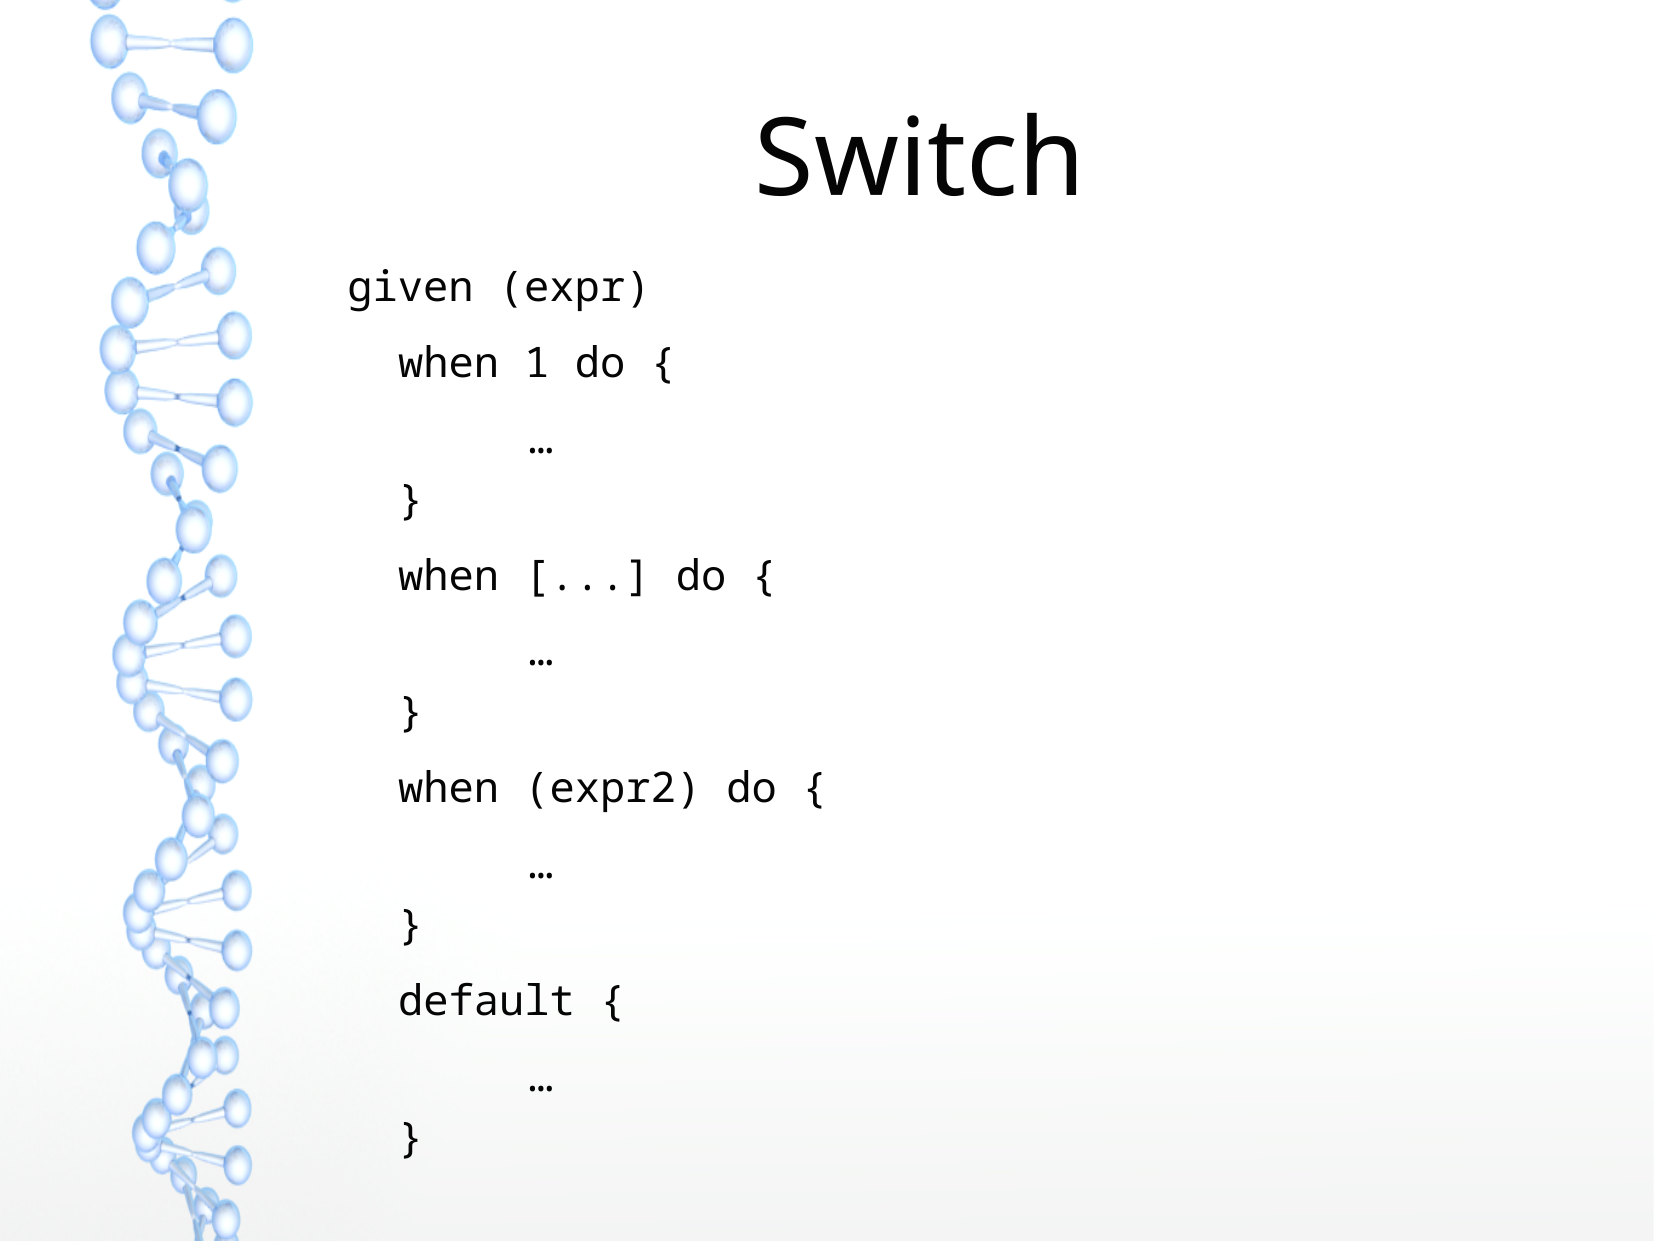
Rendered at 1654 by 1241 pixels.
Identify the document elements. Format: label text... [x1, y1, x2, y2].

title Switch [269, 49, 1571, 257]
list given (expr) when 1 do { … } when [...] do { … } when (expr2) do { … } default { … } [315, 256, 1606, 1171]
picture [0, 0, 1654, 1241]
